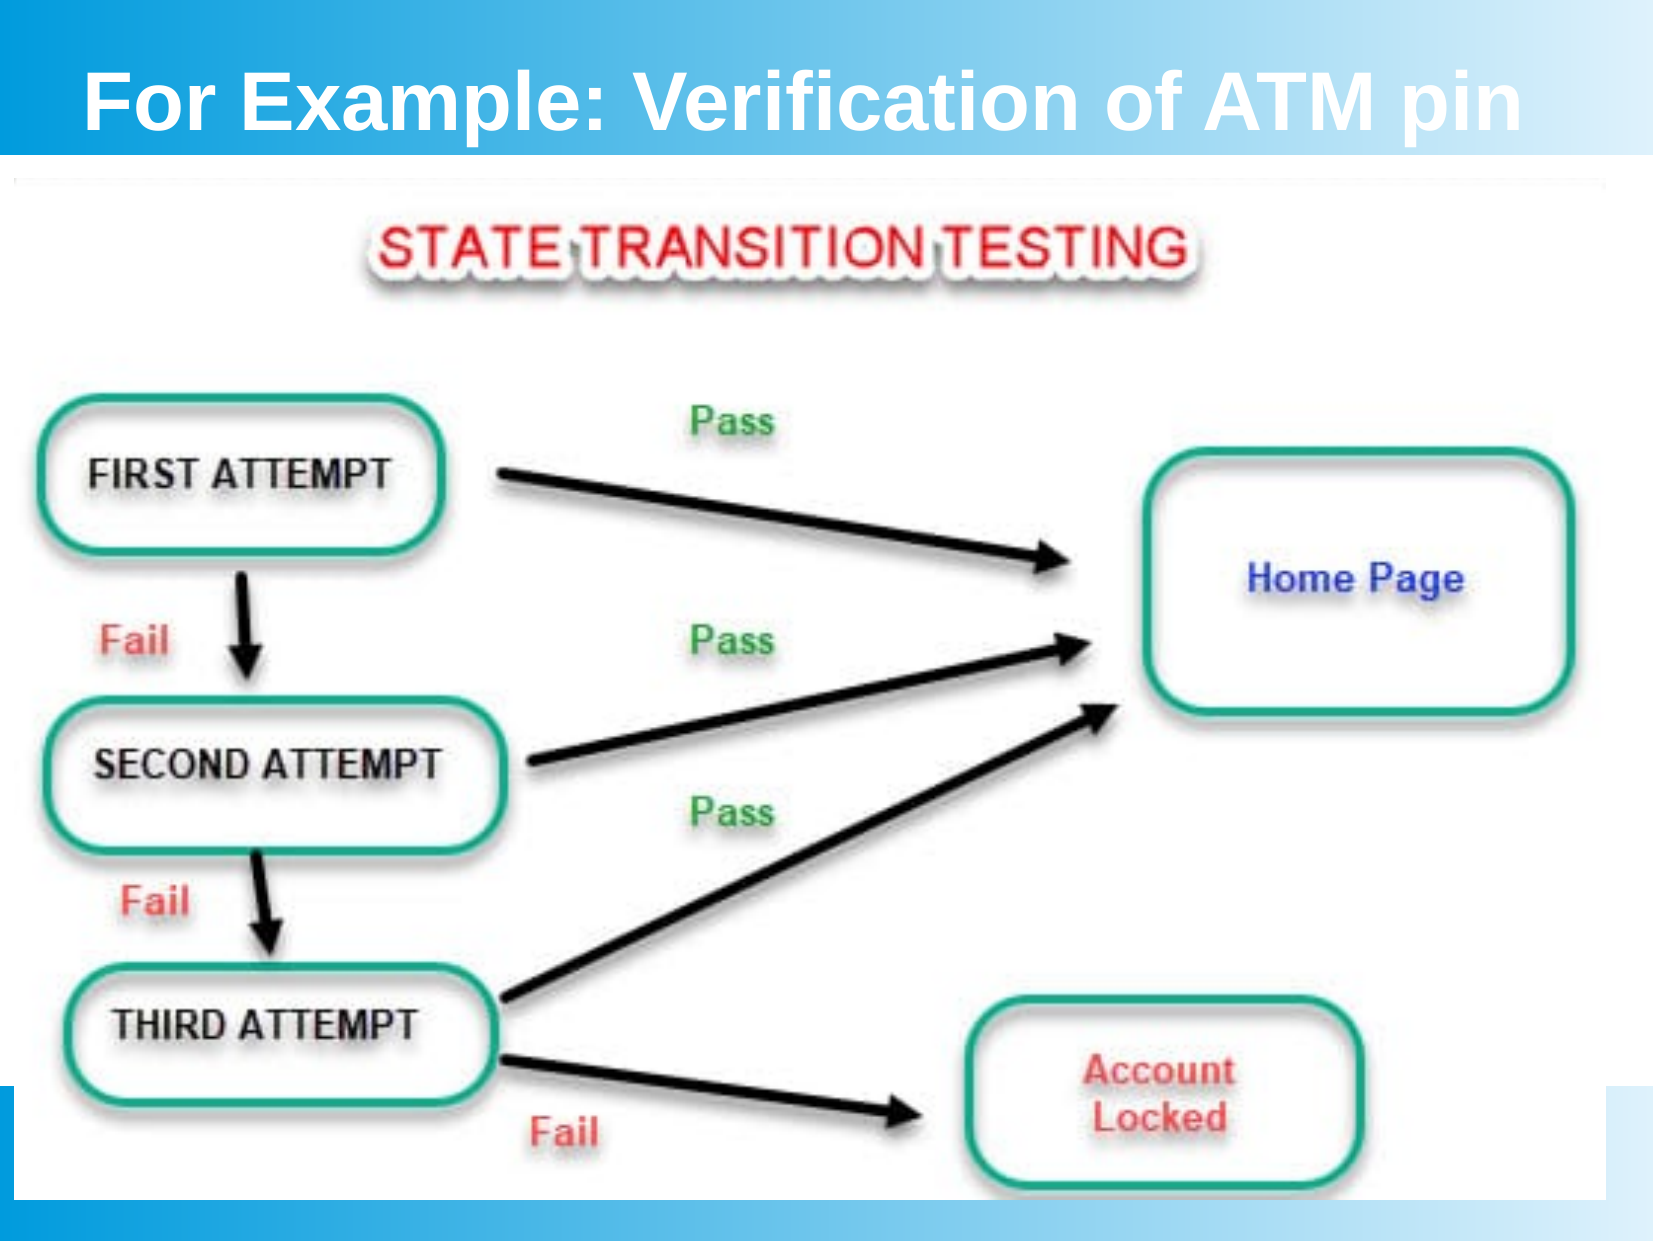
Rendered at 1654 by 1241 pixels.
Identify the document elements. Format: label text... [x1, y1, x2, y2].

title For Example: Verification of ATM pin [82, 49, 1571, 155]
picture [14, 178, 1606, 1241]
